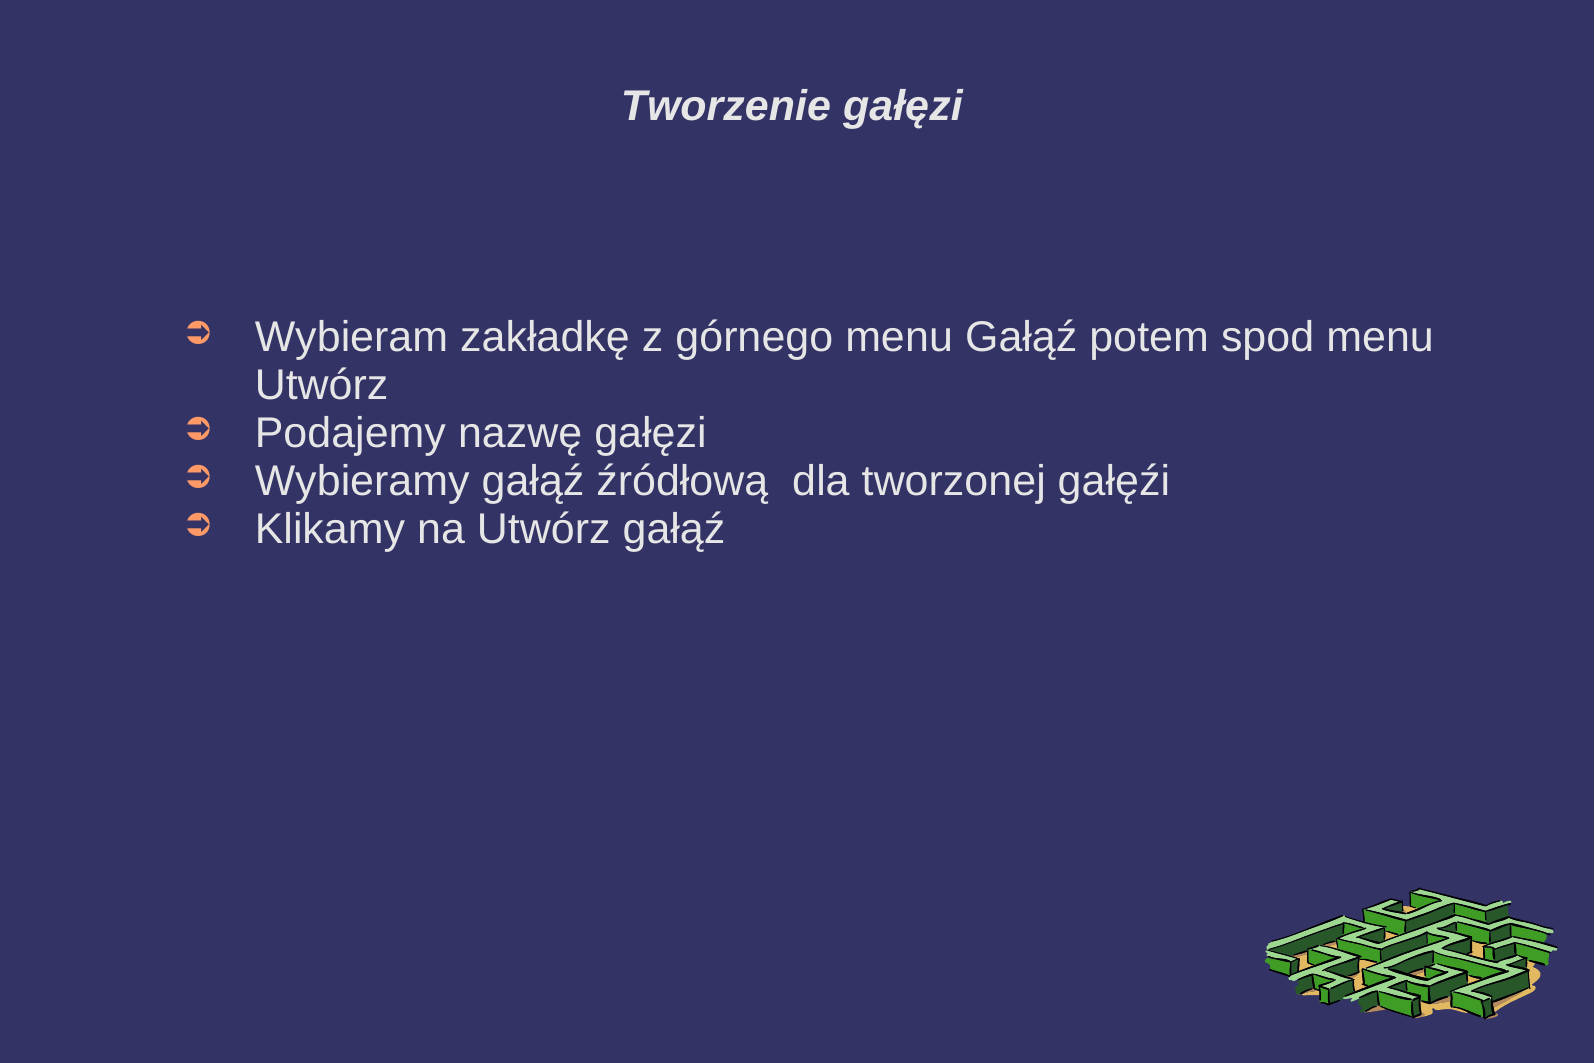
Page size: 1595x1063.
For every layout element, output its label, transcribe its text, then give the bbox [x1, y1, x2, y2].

list Wybieram zakładkę z górnego menu Gałąź potem spod menu Utwórz Podajemy nazwę gałęzi Wybieramy gałąź źródłową dla tworzonej gałęźi Klikamy na Utwórz gałąź [172, 312, 1514, 983]
title Tworzenie gałęzi [117, 16, 1479, 194]
